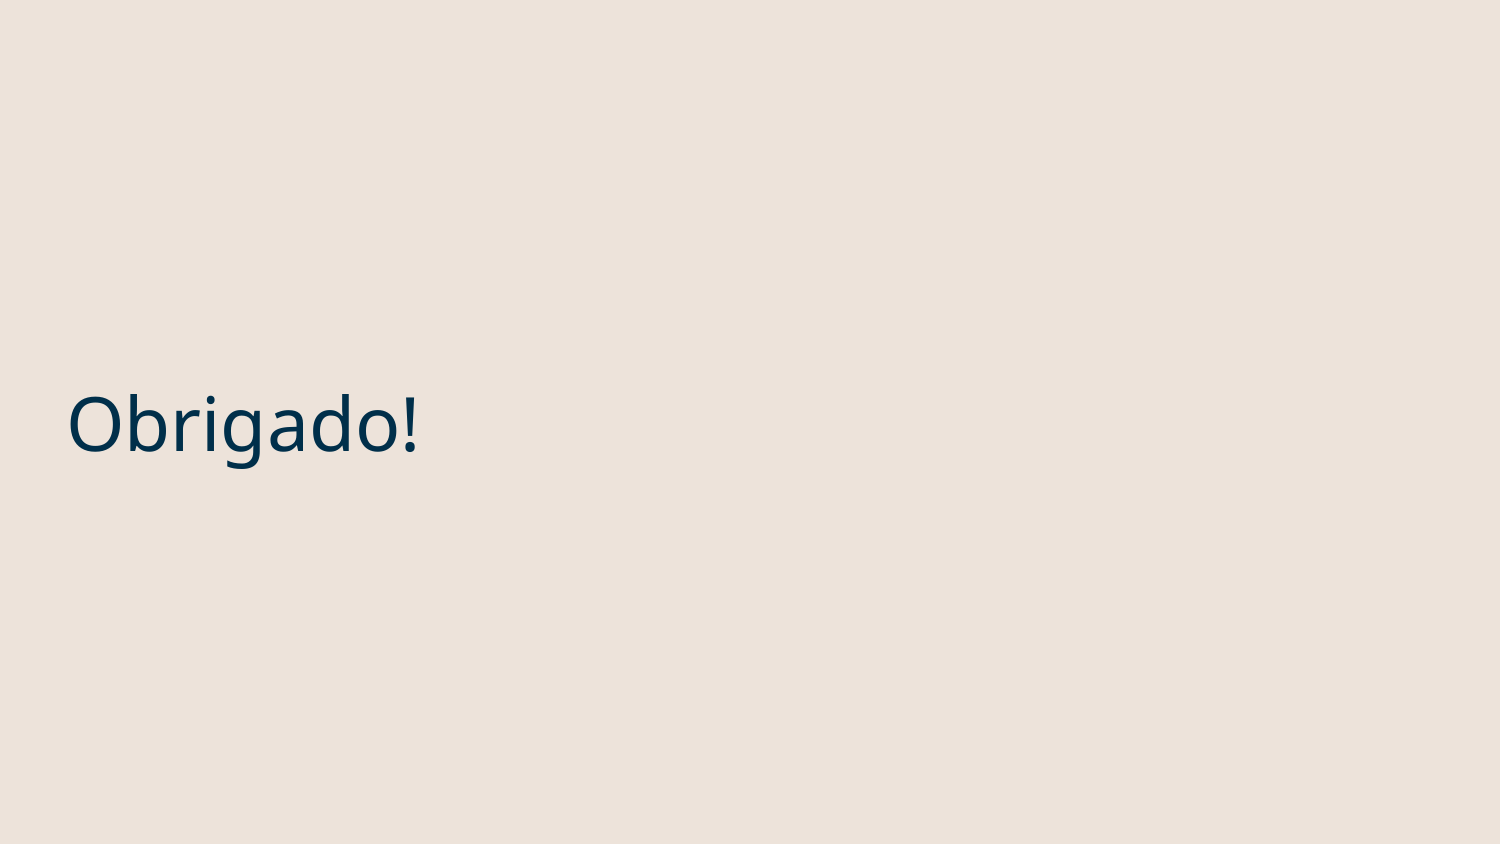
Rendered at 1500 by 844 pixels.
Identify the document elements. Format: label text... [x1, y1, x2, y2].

title Obrigado! [51, 130, 1076, 713]
